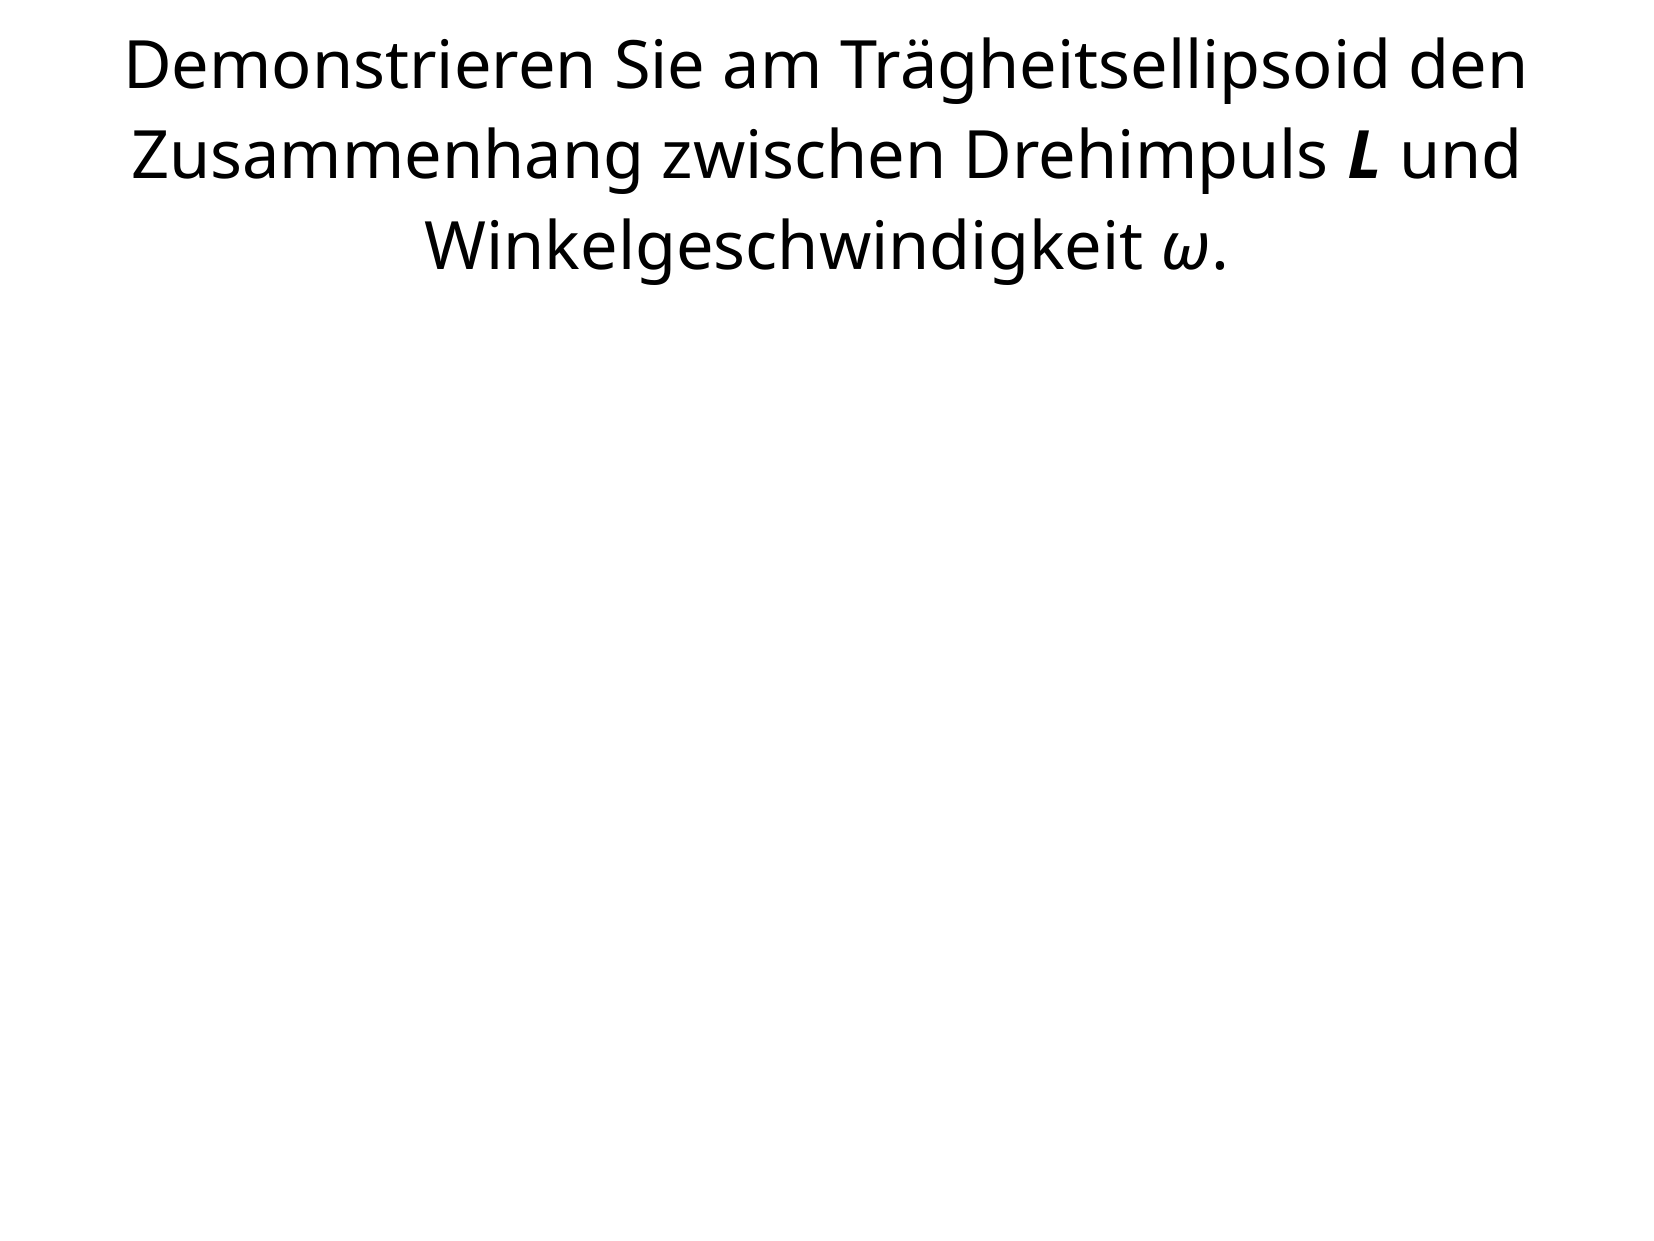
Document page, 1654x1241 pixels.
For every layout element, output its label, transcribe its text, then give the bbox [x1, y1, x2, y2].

title Demonstrieren Sie am Trägheitsellipsoid den Zusammenhang zwischen Drehimpuls L und Winkelgeschwindigkeit ω. [82, 19, 1571, 287]
